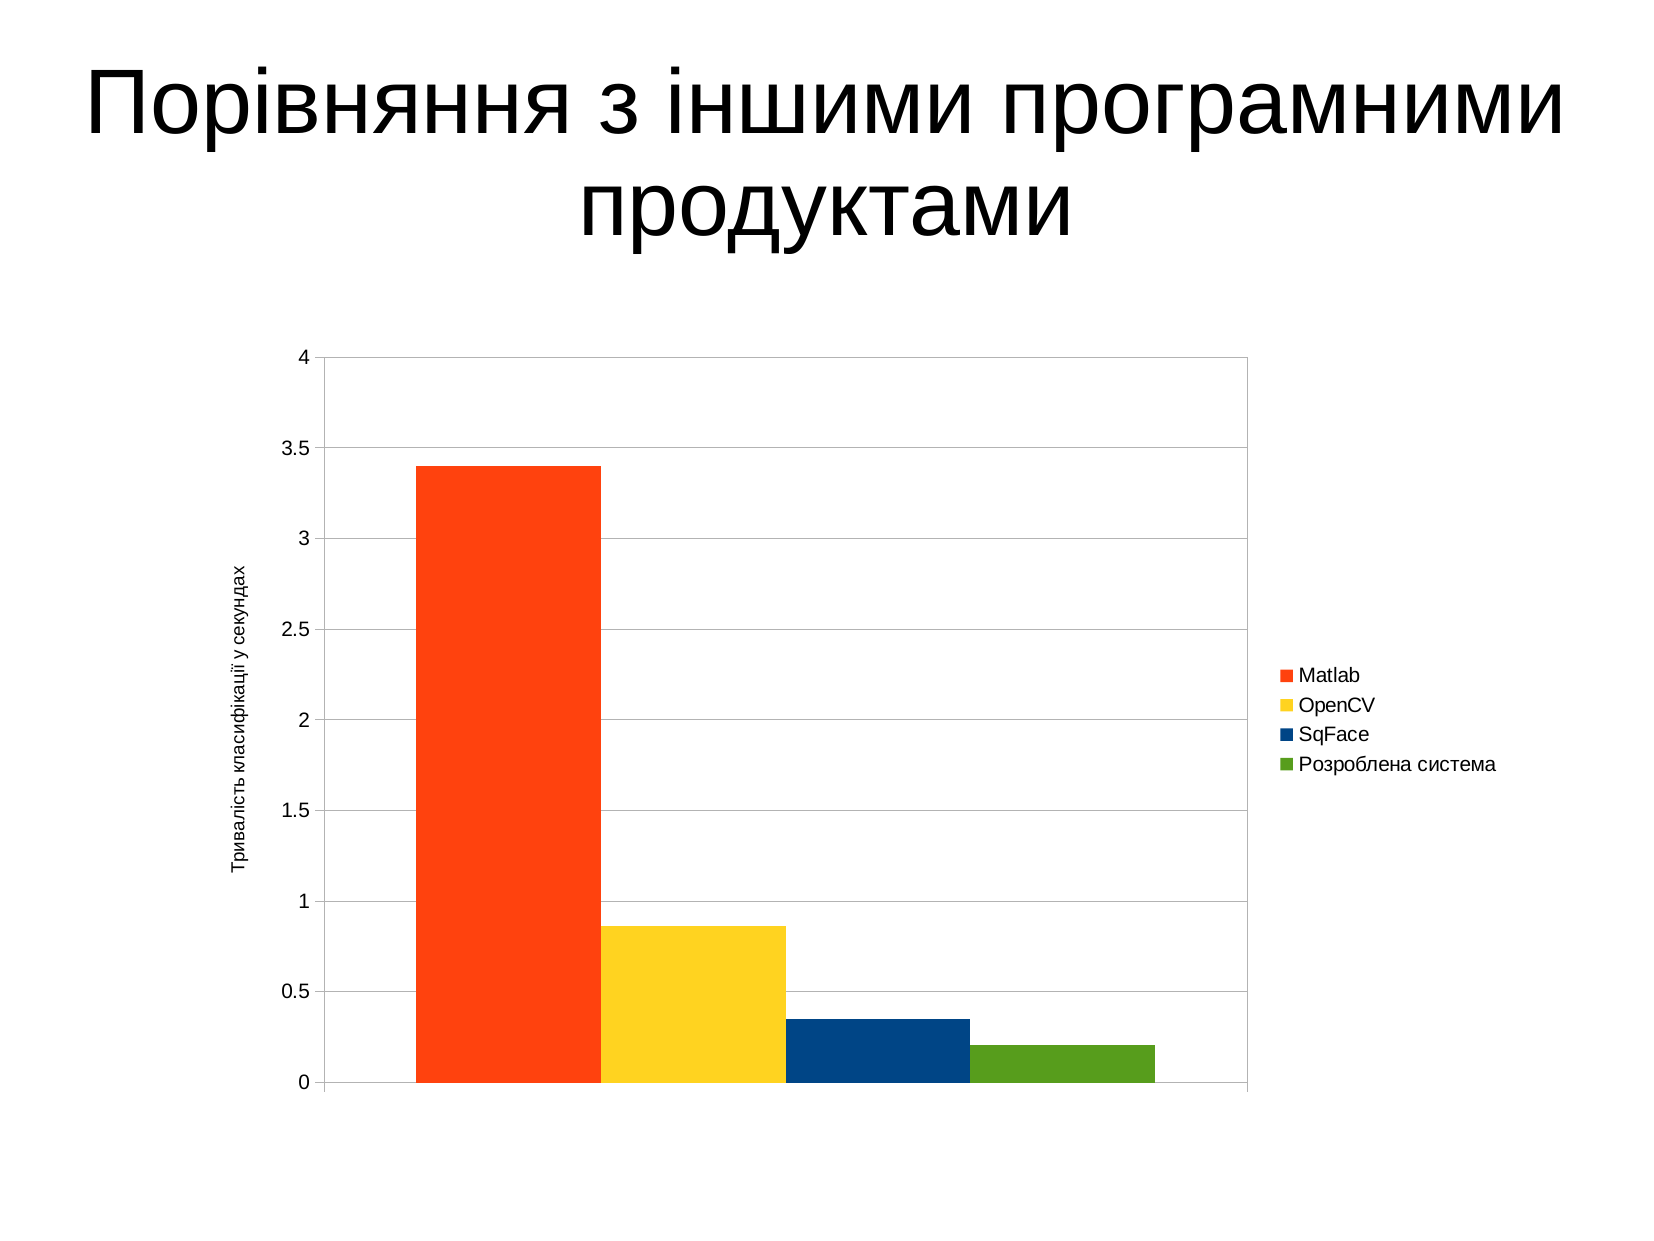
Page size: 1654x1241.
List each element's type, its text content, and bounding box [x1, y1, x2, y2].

title Порівняння з іншими програмними продуктами [82, 49, 1571, 257]
chart [195, 330, 1516, 1111]
